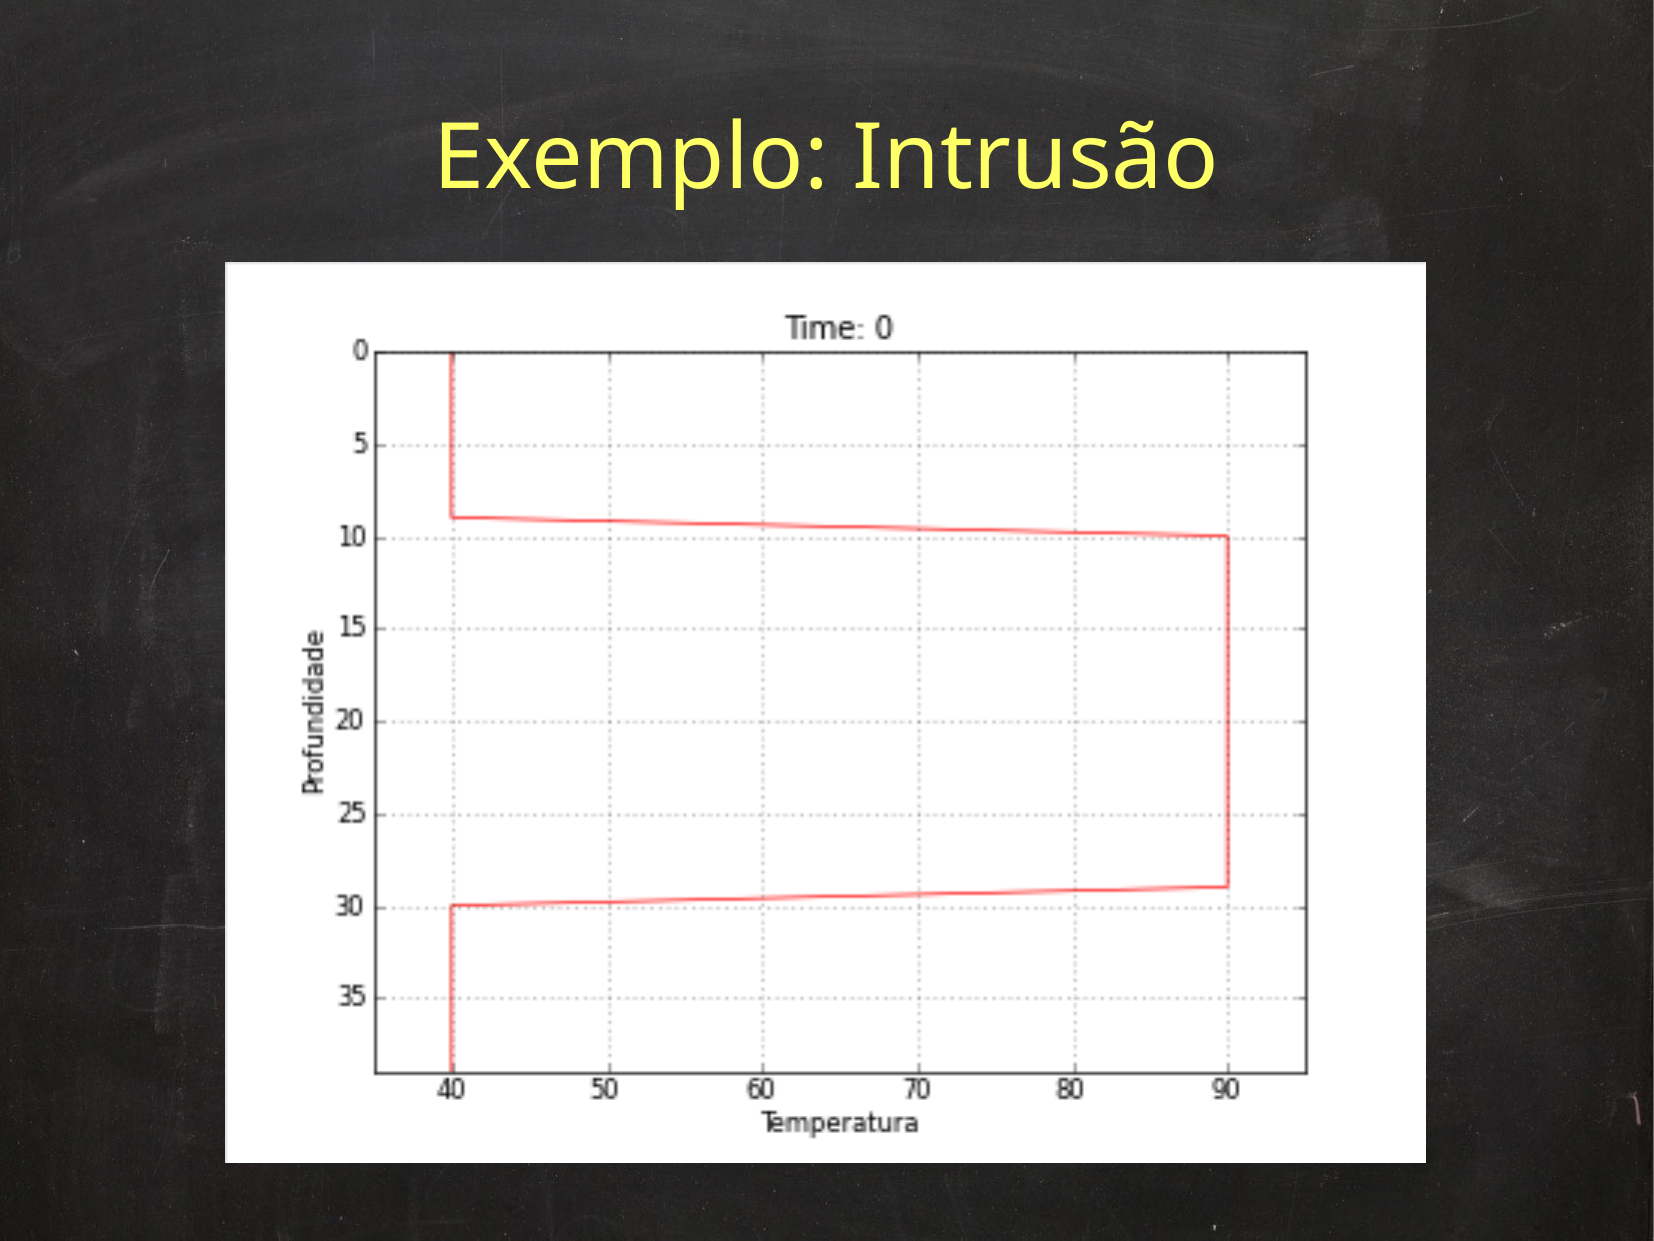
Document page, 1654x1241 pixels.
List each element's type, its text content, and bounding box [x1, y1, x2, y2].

title Exemplo: Intrusão [82, 56, 1571, 250]
picture [0, 0, 1654, 1241]
